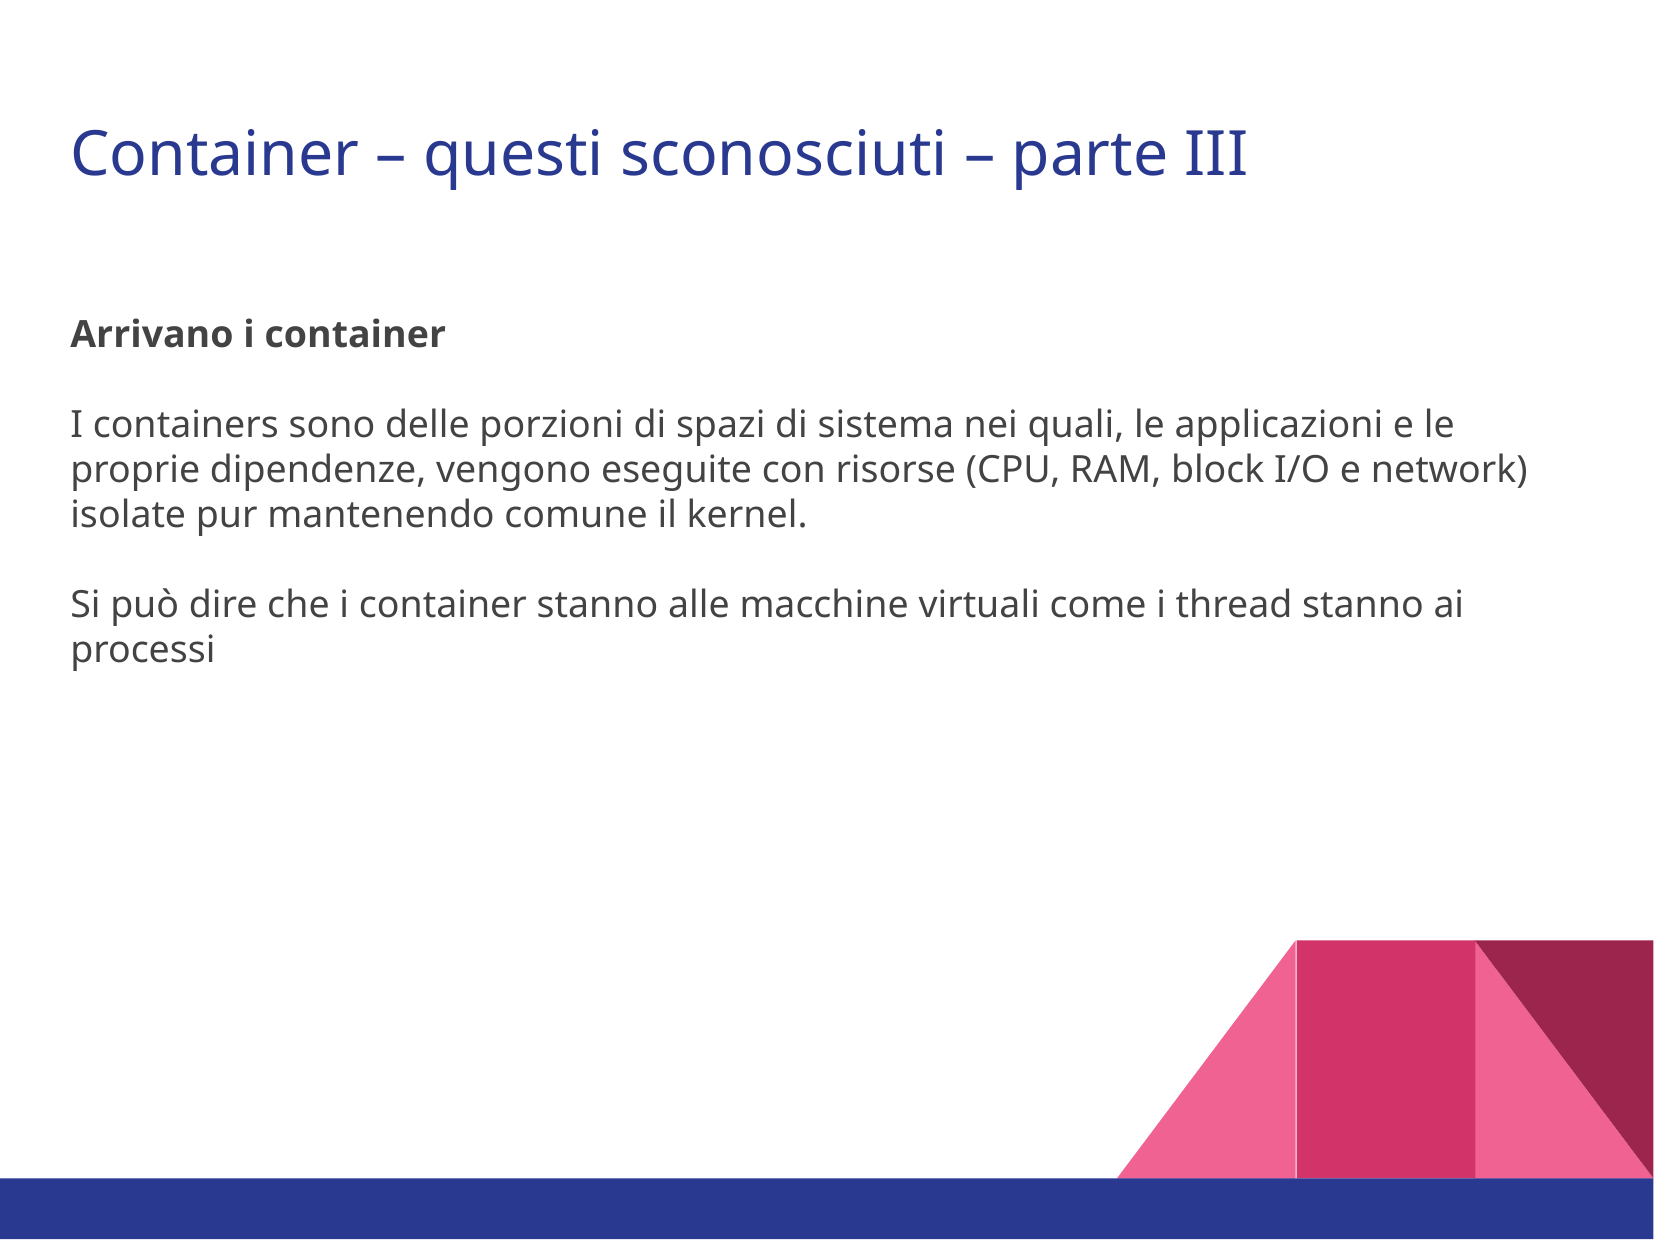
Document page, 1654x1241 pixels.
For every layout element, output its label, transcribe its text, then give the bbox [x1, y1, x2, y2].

title Container – questi sconosciuti – parte III [55, 98, 1597, 245]
list Arrivano i container I containers sono delle porzioni di spazi di sistema nei quali, le applicazioni e le proprie dipendenze, vengono eseguite con risorse (CPU, RAM, block I/O e network) isolate pur mantenendo comune il kernel. Si può dire che i container stanno alle macchine virtuali come i thread stanno ai processi [55, 295, 1597, 1101]
